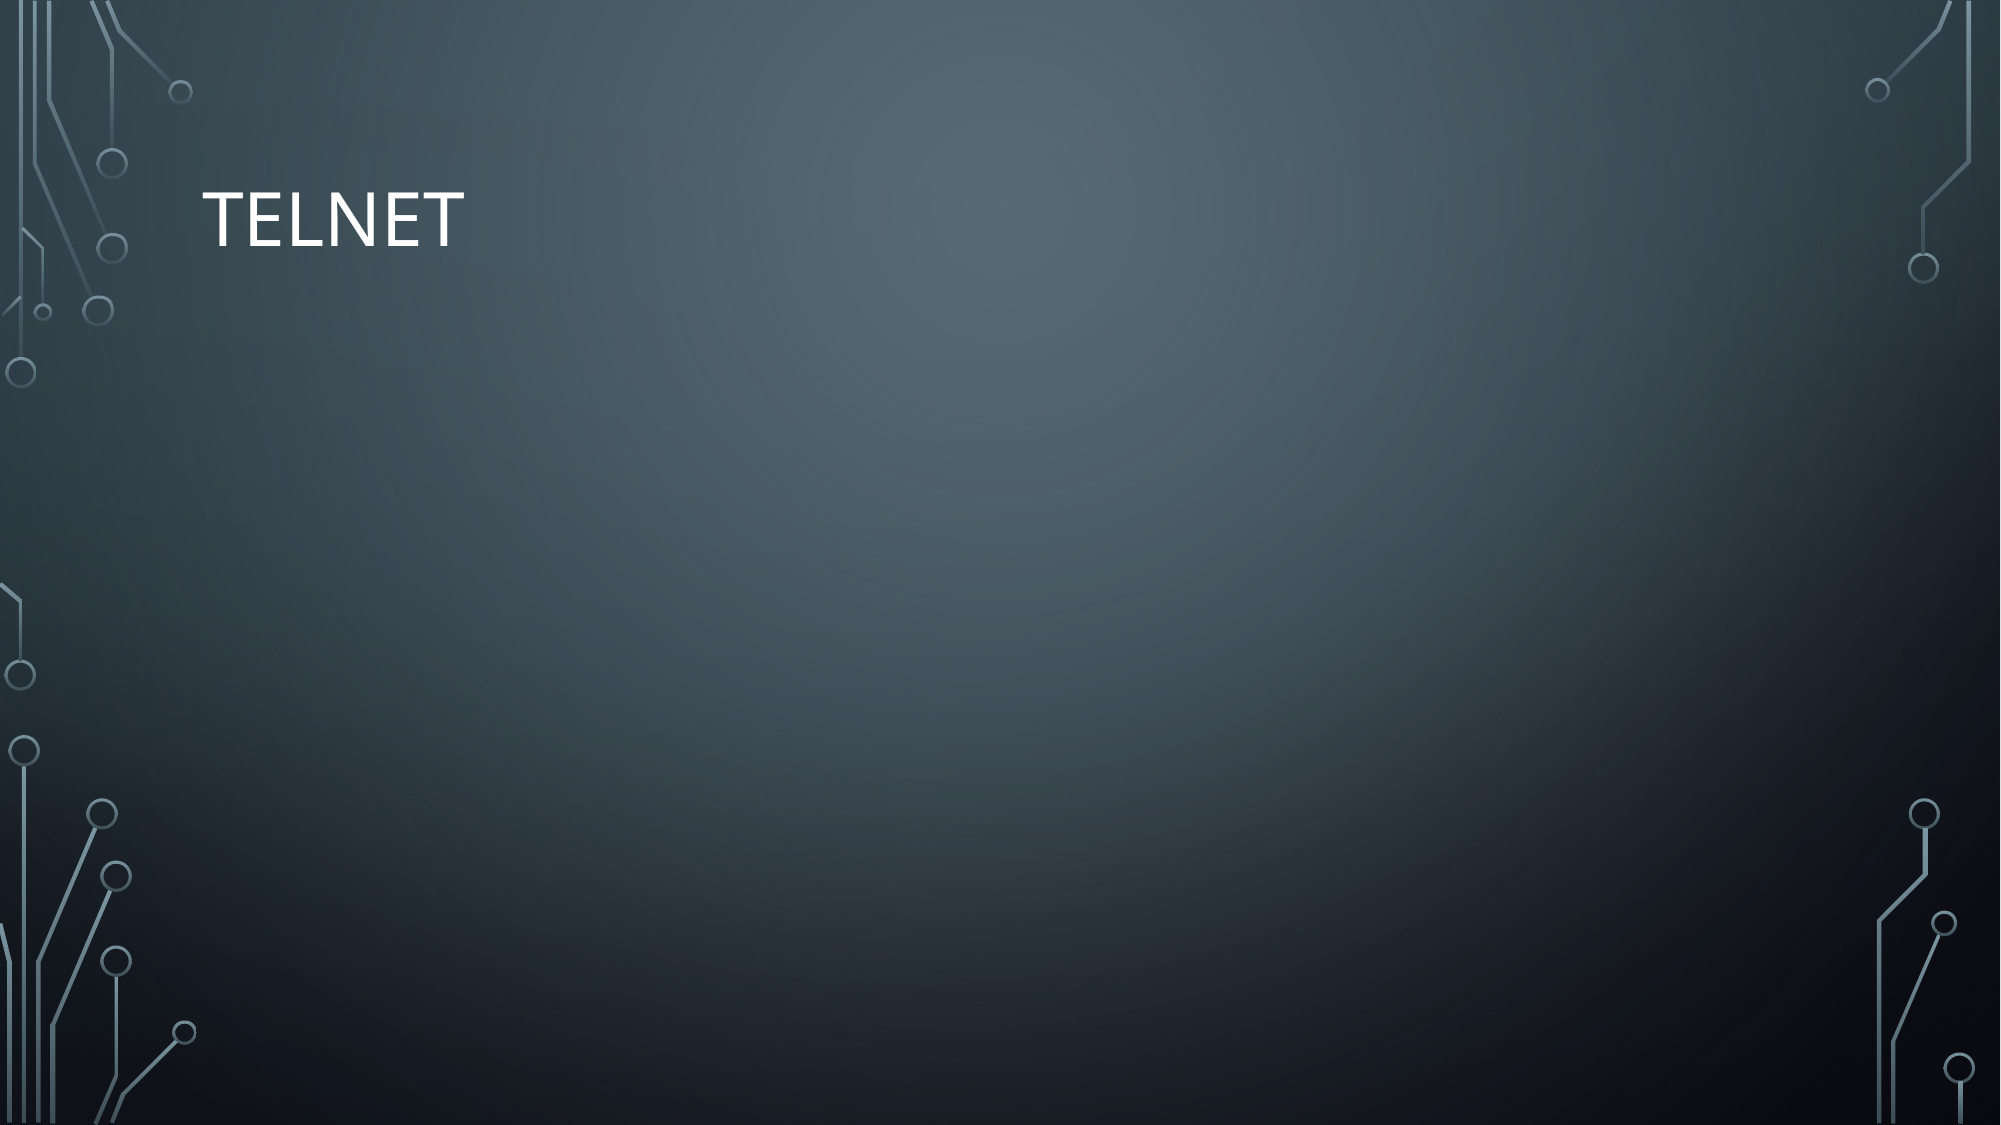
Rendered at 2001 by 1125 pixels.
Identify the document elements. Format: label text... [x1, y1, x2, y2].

title telnet [187, 101, 1813, 344]
